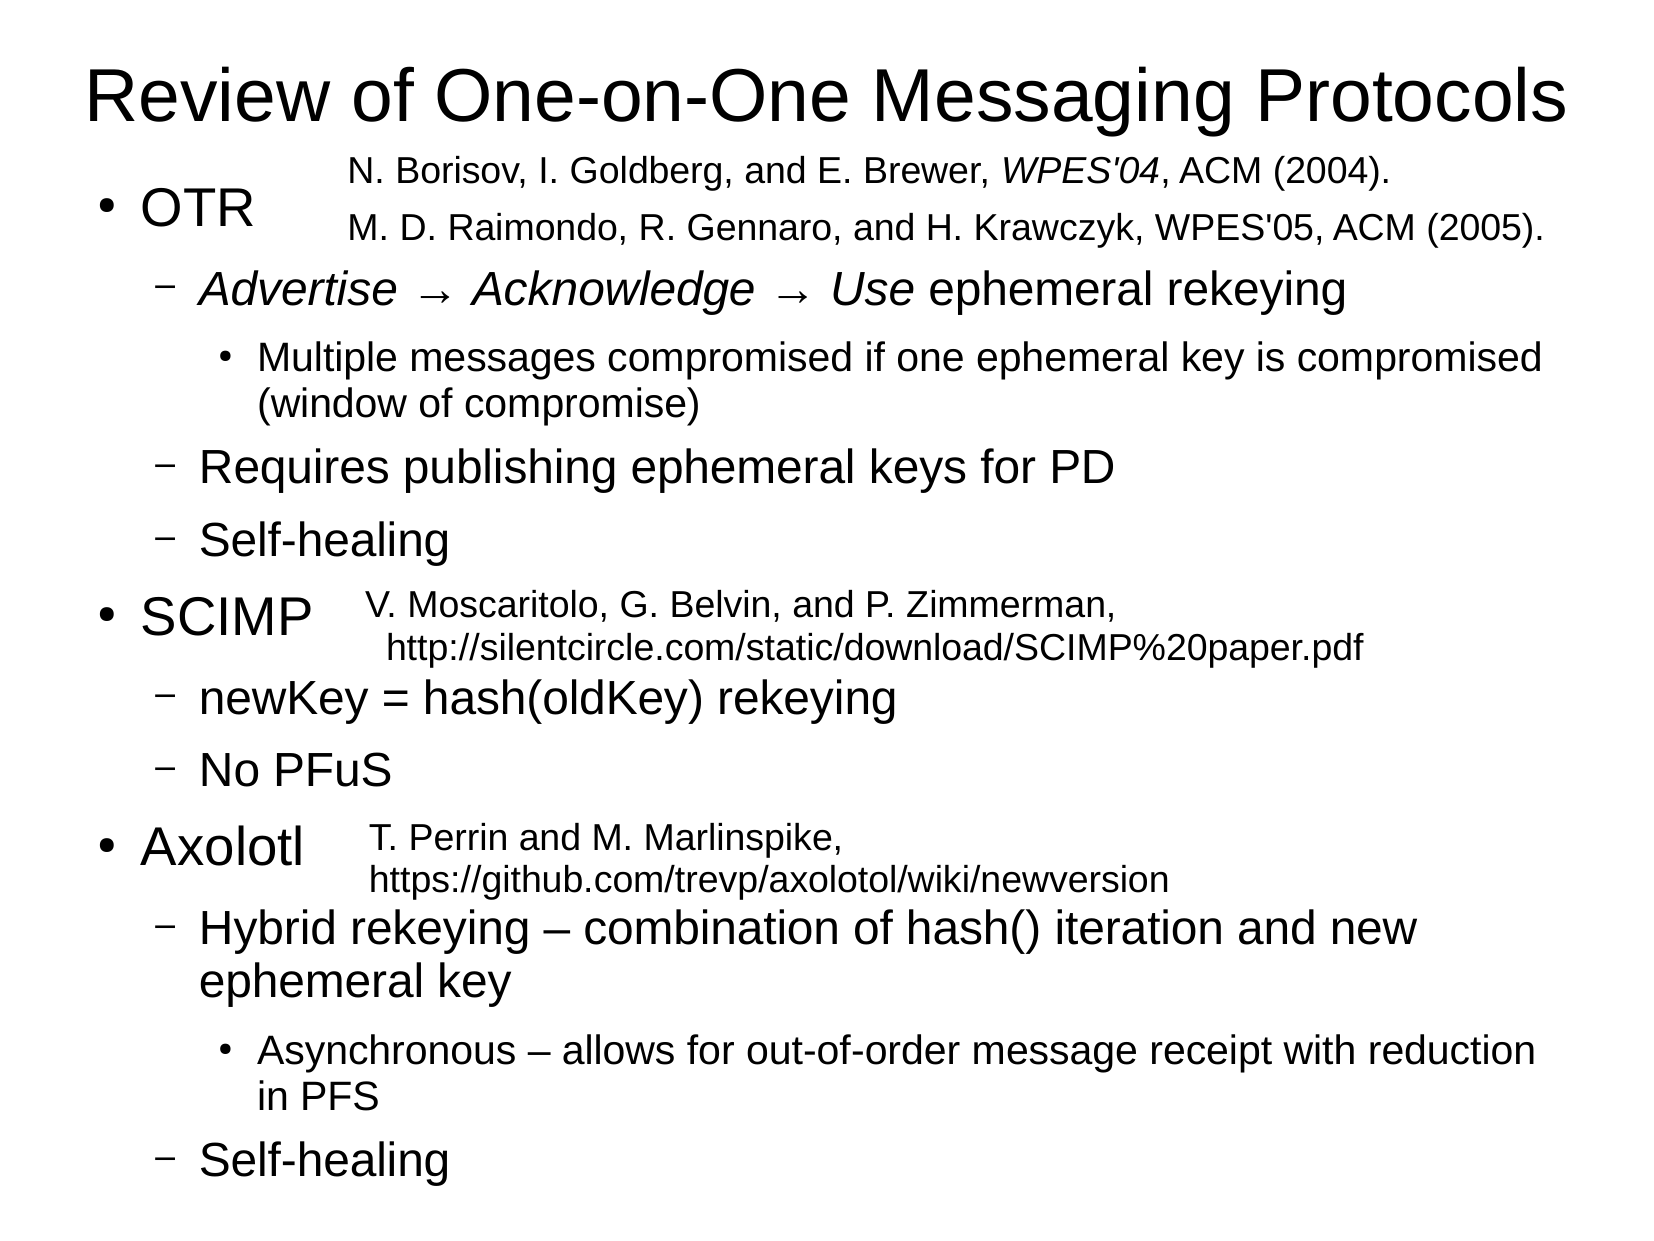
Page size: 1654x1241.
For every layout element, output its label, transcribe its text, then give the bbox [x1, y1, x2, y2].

text_box V. Moscaritolo, G. Belvin, and P. Zimmerman, http://silentcircle.com/static/download/SCIMP%20paper.pdf [350, 576, 1379, 676]
text_box T. Perrin and M. Marlinspike, https://github.com/trevp/axolotol/wiki/newversion [354, 809, 1185, 909]
text_box M. D. Raimondo, R. Gennaro, and H. Krawczyk, WPES'05, ACM (2005). [332, 198, 1561, 256]
title Review of One-on-One Messaging Protocols [82, 0, 1571, 176]
text_box N. Borisov, I. Goldberg, and E. Brewer, WPES'04, ACM (2004). [332, 141, 1407, 198]
list OTR Advertise → Acknowledge → Use ephemeral rekeying Multiple messages compromised if one ephemeral key is compromised (window of compromise) Requires publishing ephemeral keys for PD Self-healing SCIMP newKey = hash(oldKey) rekeying No PFuS Axolotl Hybrid rekeying – combination of hash() iteration and new ephemeral key Asynchronous – allows for out-of-order message receipt with reduction in PFS Self-healing [82, 176, 1571, 1199]
